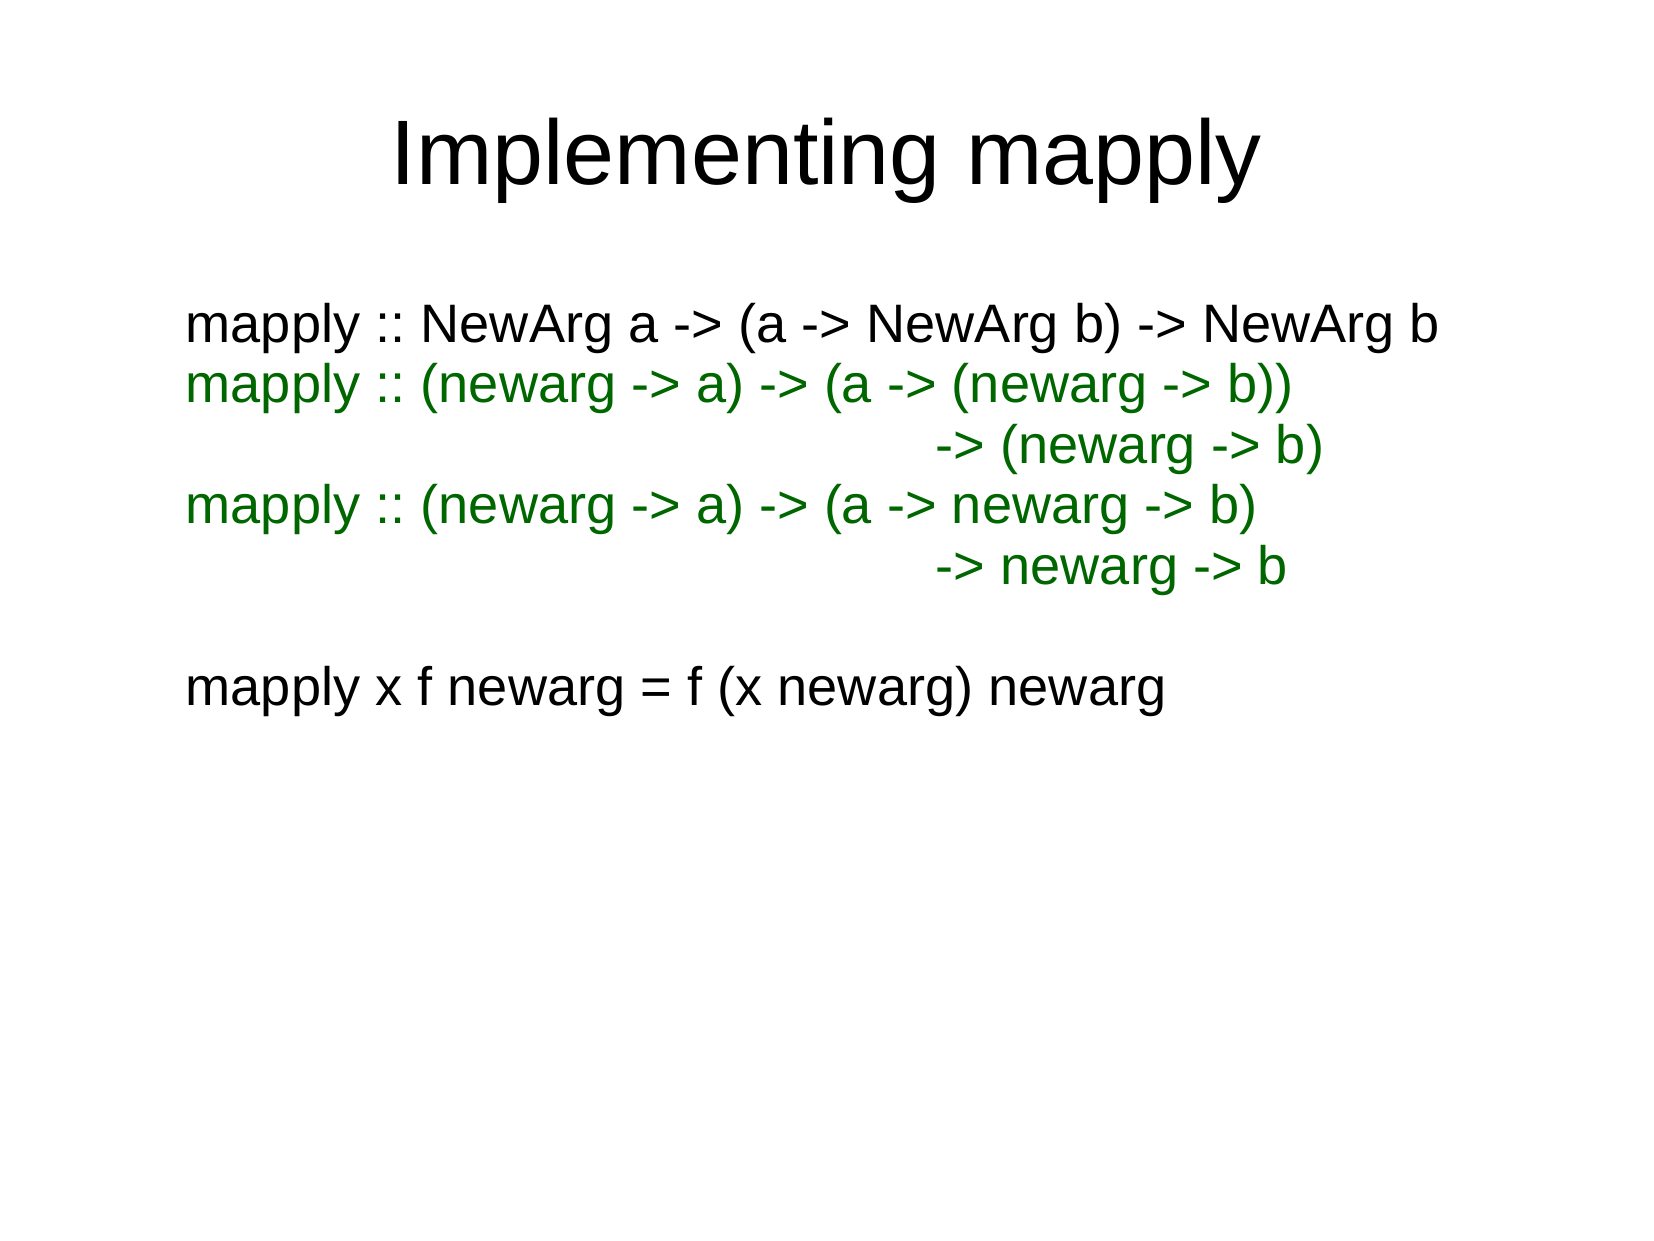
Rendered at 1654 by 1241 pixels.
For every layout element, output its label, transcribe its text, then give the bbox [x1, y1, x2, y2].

title Implementing mapply [82, 49, 1571, 257]
subtitle mapply :: NewArg a -> (a -> NewArg b) -> NewArg b mapply :: (newarg -> a) -> (a -> (newarg -> b)) -> (newarg -> b) mapply :: (newarg -> a) -> (a -> newarg -> b) -> newarg -> b mapply x f newarg = f (x newarg) newarg [185, 290, 1468, 721]
